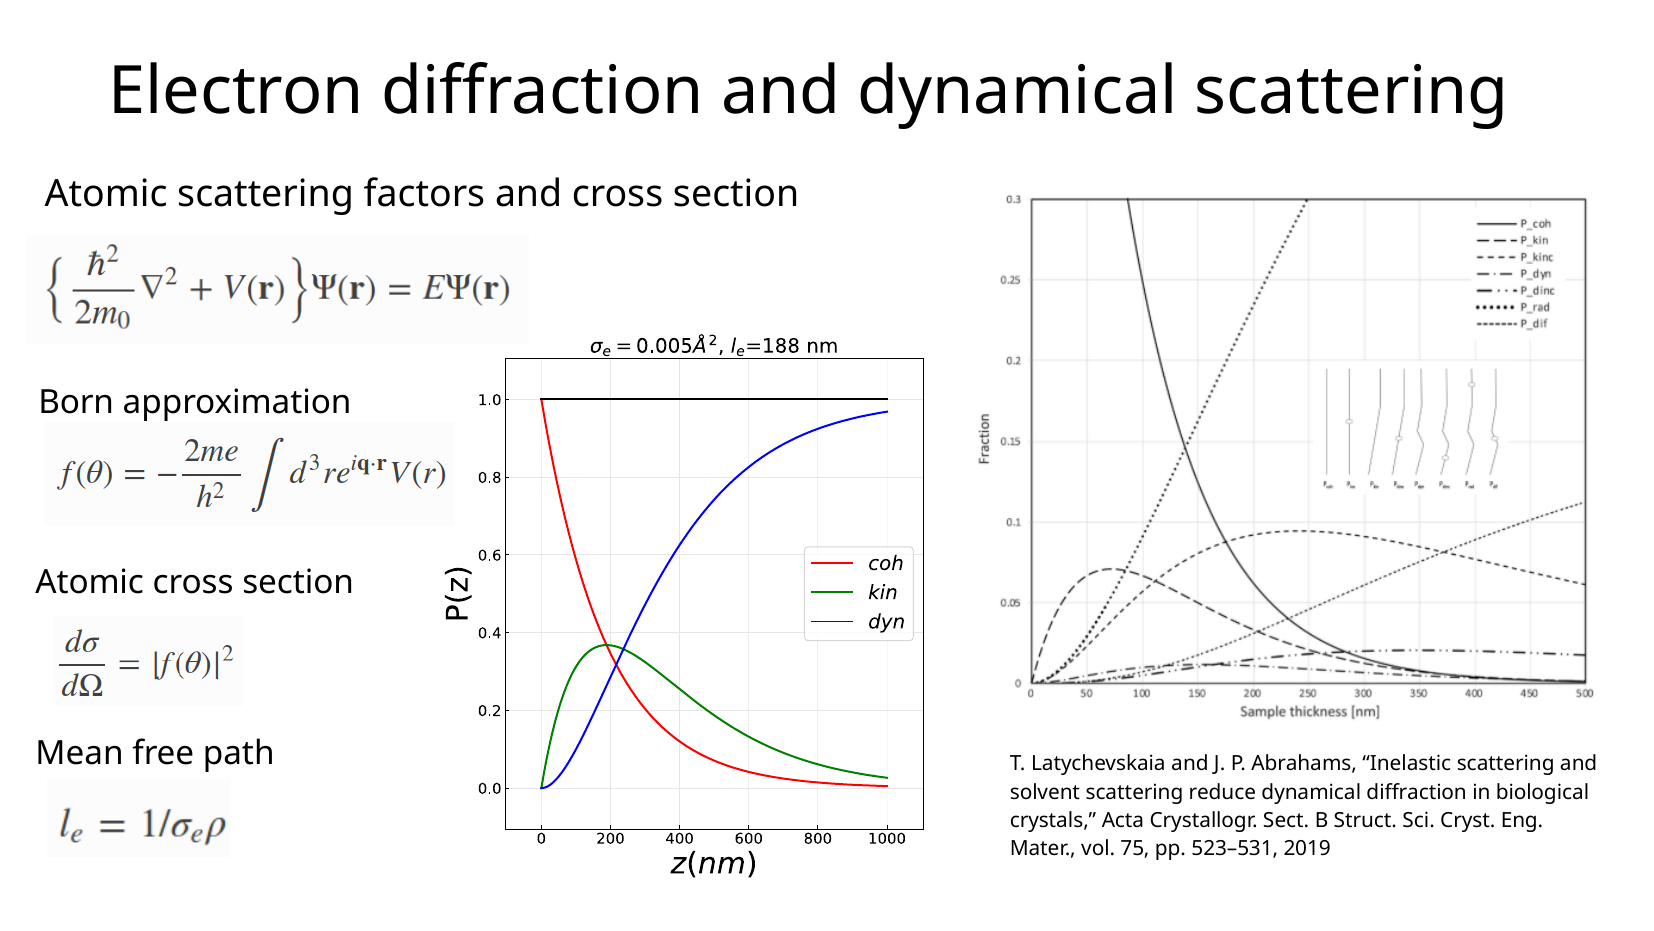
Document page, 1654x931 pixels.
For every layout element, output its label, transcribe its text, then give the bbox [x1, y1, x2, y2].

title Mean free path [35, 723, 446, 780]
title Electron diffraction and dynamical scattering [0, 0, 1654, 178]
picture [47, 780, 231, 857]
title Born approximation [38, 366, 449, 435]
picture [26, 154, 1648, 893]
picture [54, 616, 243, 707]
title Atomic cross section [35, 552, 446, 609]
text_box T. Latychevskaia and J. P. Abrahams, “Inelastic scattering and solvent scattering reduce dynamical diffraction in biological crystals,” Acta Crystallogr. Sect. B Struct. Sci. Cryst. Eng. Mater., vol. 75, pp. 523–531, 2019 [995, 751, 1627, 867]
title Atomic scattering factors and cross section [14, 141, 830, 242]
